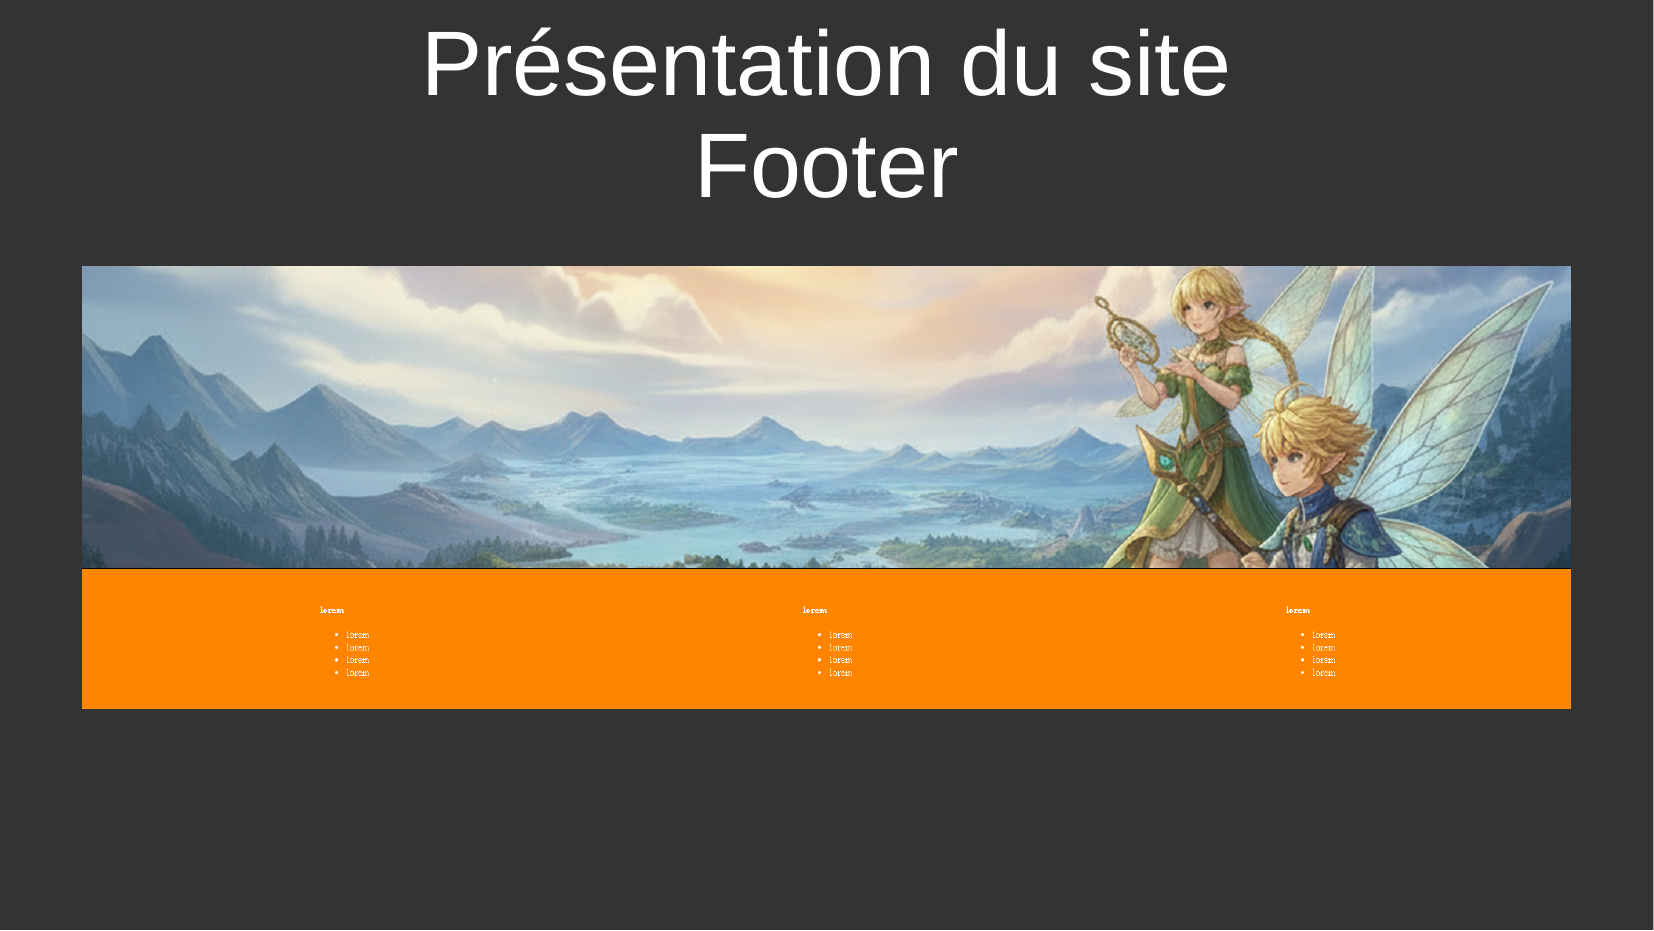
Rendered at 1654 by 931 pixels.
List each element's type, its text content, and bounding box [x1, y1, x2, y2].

picture [82, 266, 1571, 709]
title Présentation du site Footer [82, 12, 1571, 218]
